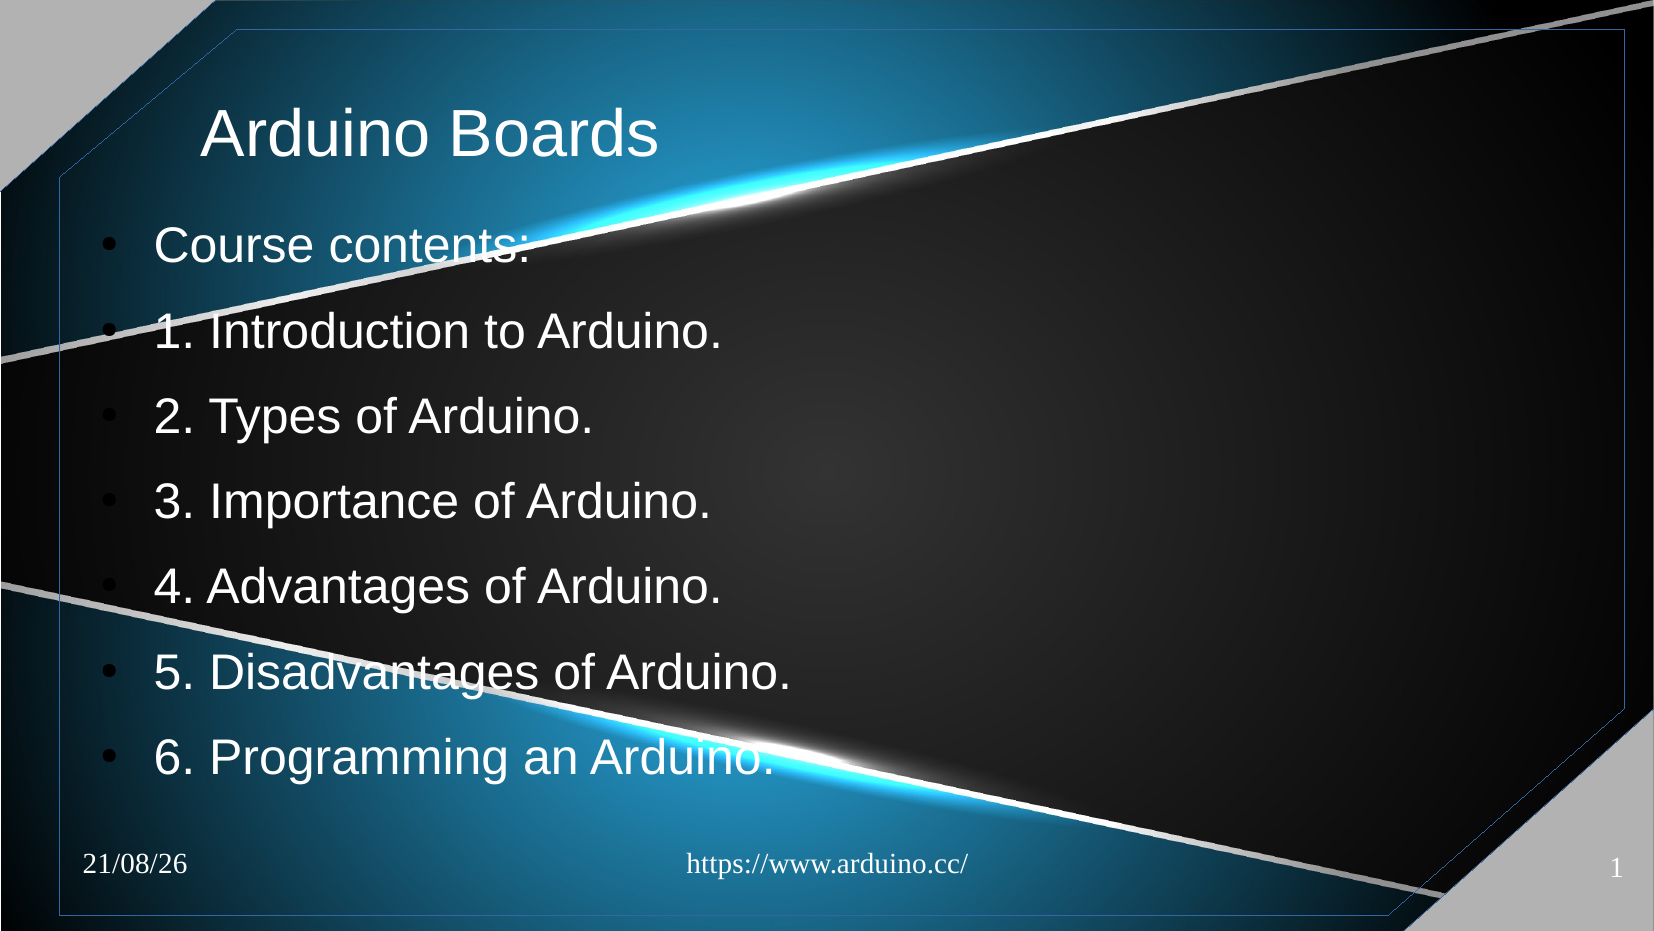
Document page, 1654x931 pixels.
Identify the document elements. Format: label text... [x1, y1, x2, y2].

picture [3, 2, 1652, 931]
title Arduino Boards [200, 88, 886, 178]
list Course contents: 1. Introduction to Arduino. 2. Types of Arduino. 3. Importance of Arduino. 4. Advantages of Arduino. 5. Disadvantages of Arduino. 6. Programming an Arduino. [82, 217, 1418, 827]
